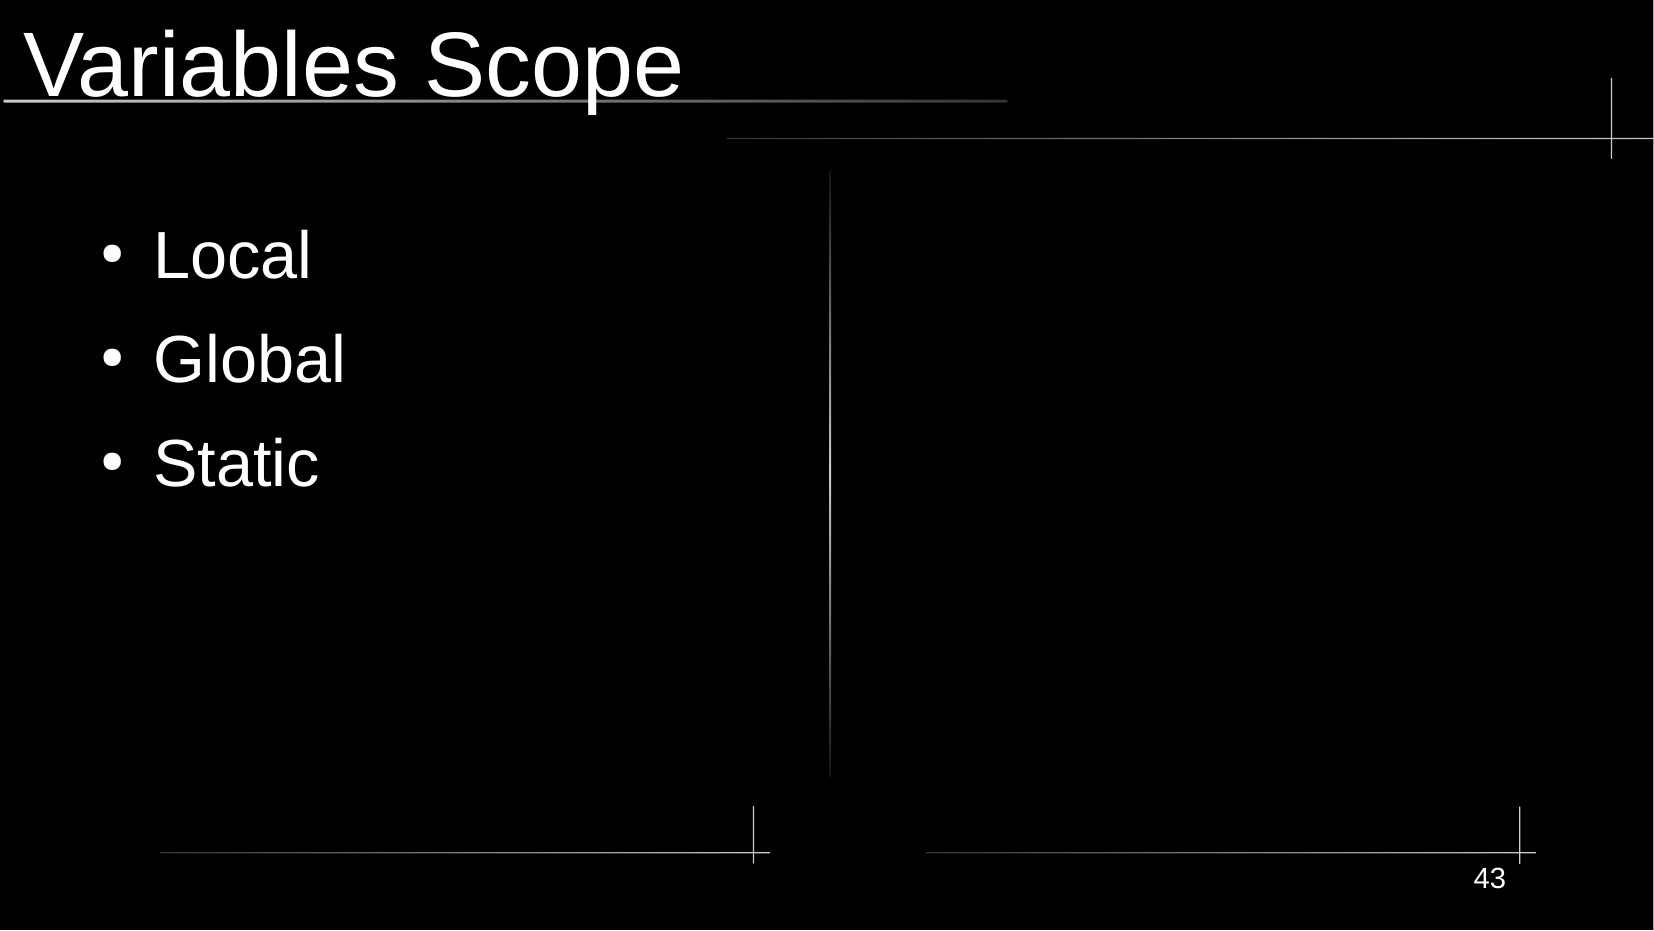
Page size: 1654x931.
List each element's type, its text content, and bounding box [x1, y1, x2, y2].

title Variables Scope [23, 11, 1589, 119]
list Local Global Static [82, 217, 1571, 758]
